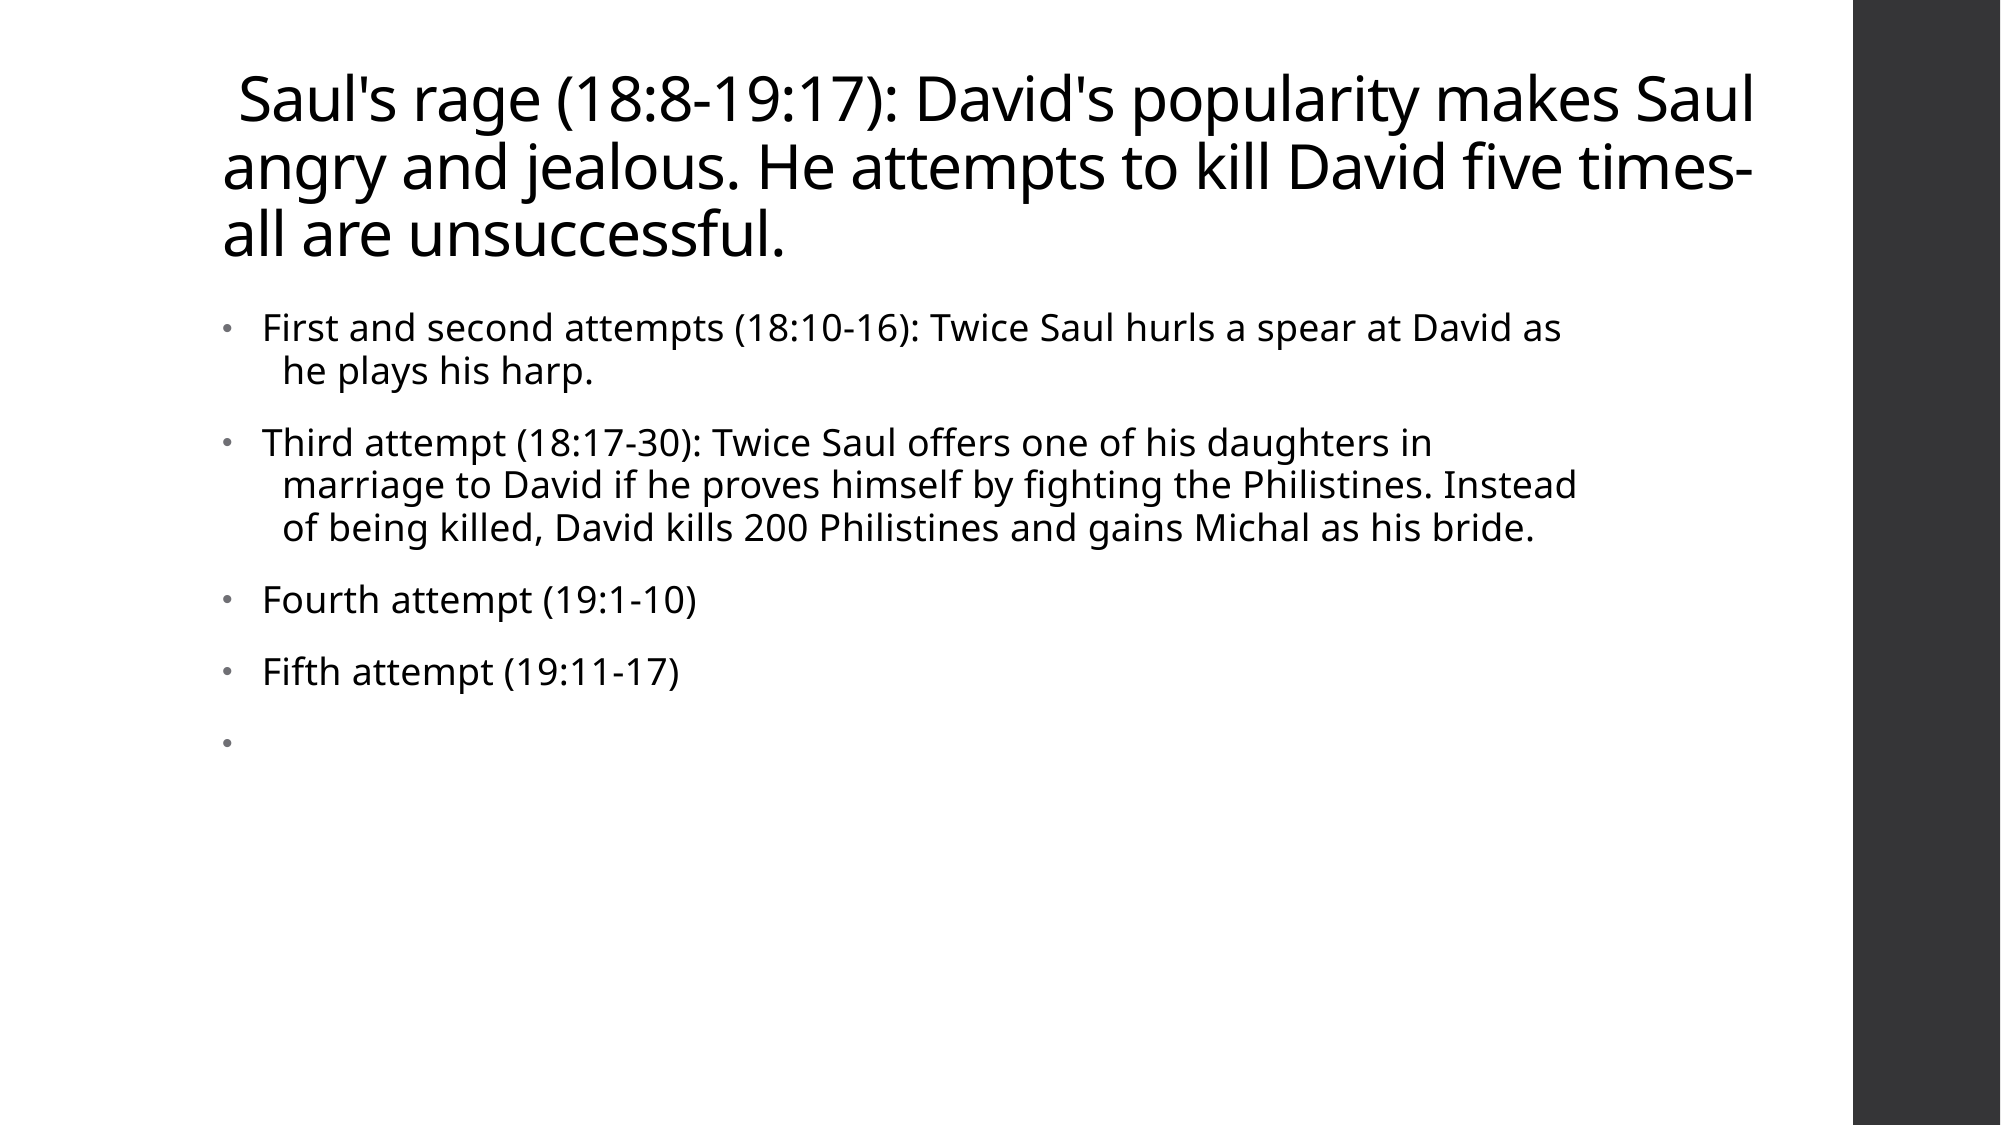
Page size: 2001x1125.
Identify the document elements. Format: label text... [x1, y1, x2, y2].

list First and second attempts (18:10-16): Twice Saul hurls a spear at David as he plays his harp. Third attempt (18:17-30): Twice Saul offers one of his daughters in marriage to David if he proves himself by fighting the Philistines. Instead of being killed, David kills 200 Philistines and gains Michal as his bride. Fourth attempt (19:1-10) Fifth attempt (19:11-17) [206, 299, 1617, 1014]
title Saul's rage (18:8-19:17): David's popularity makes Saul angry and jealous. He attempts to kill David five times-all are unsuccessful. [206, 60, 1797, 278]
